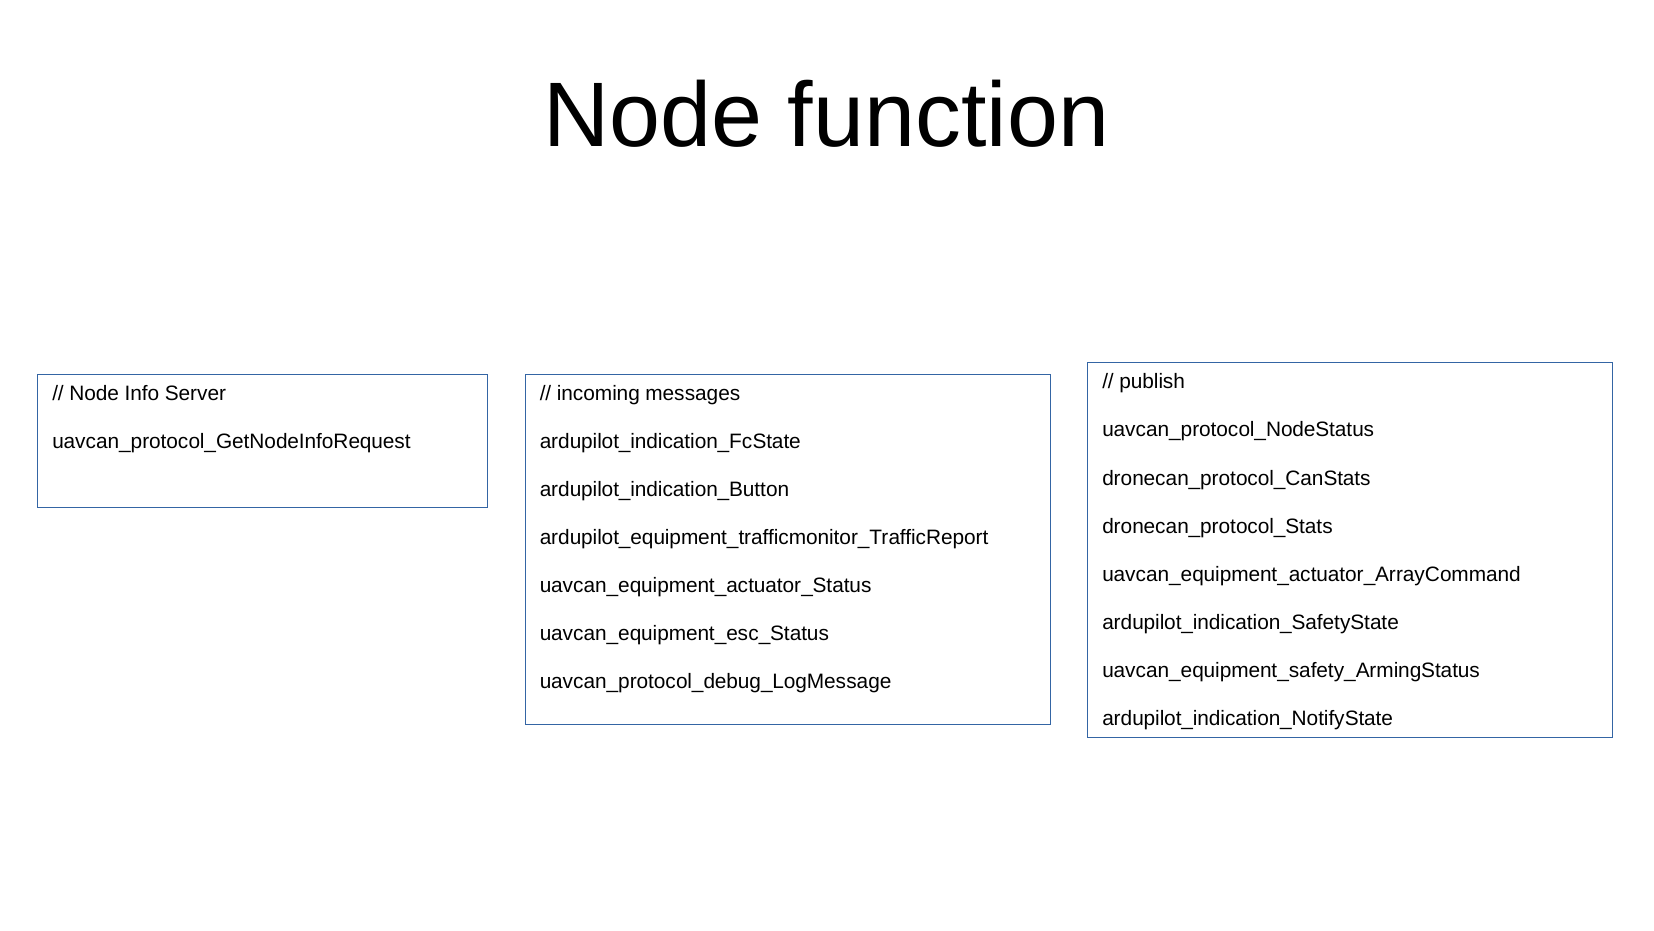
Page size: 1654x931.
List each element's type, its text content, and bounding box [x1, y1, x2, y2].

text_box // publish uavcan_protocol_NodeStatus dronecan_protocol_CanStats dronecan_protocol_Stats uavcan_equipment_actuator_ArrayCommand ardupilot_indication_SafetyState uavcan_equipment_safety_ArmingStatus ardupilot_indication_NotifyState [1087, 362, 1613, 738]
text_box // incoming messages ardupilot_indication_FcState ardupilot_indication_Button ardupilot_equipment_trafficmonitor_TrafficReport uavcan_equipment_actuator_Status uavcan_equipment_esc_Status uavcan_protocol_debug_LogMessage [525, 374, 1051, 725]
text_box // Node Info Server uavcan_protocol_GetNodeInfoRequest [37, 374, 488, 508]
title Node function [82, 37, 1571, 193]
